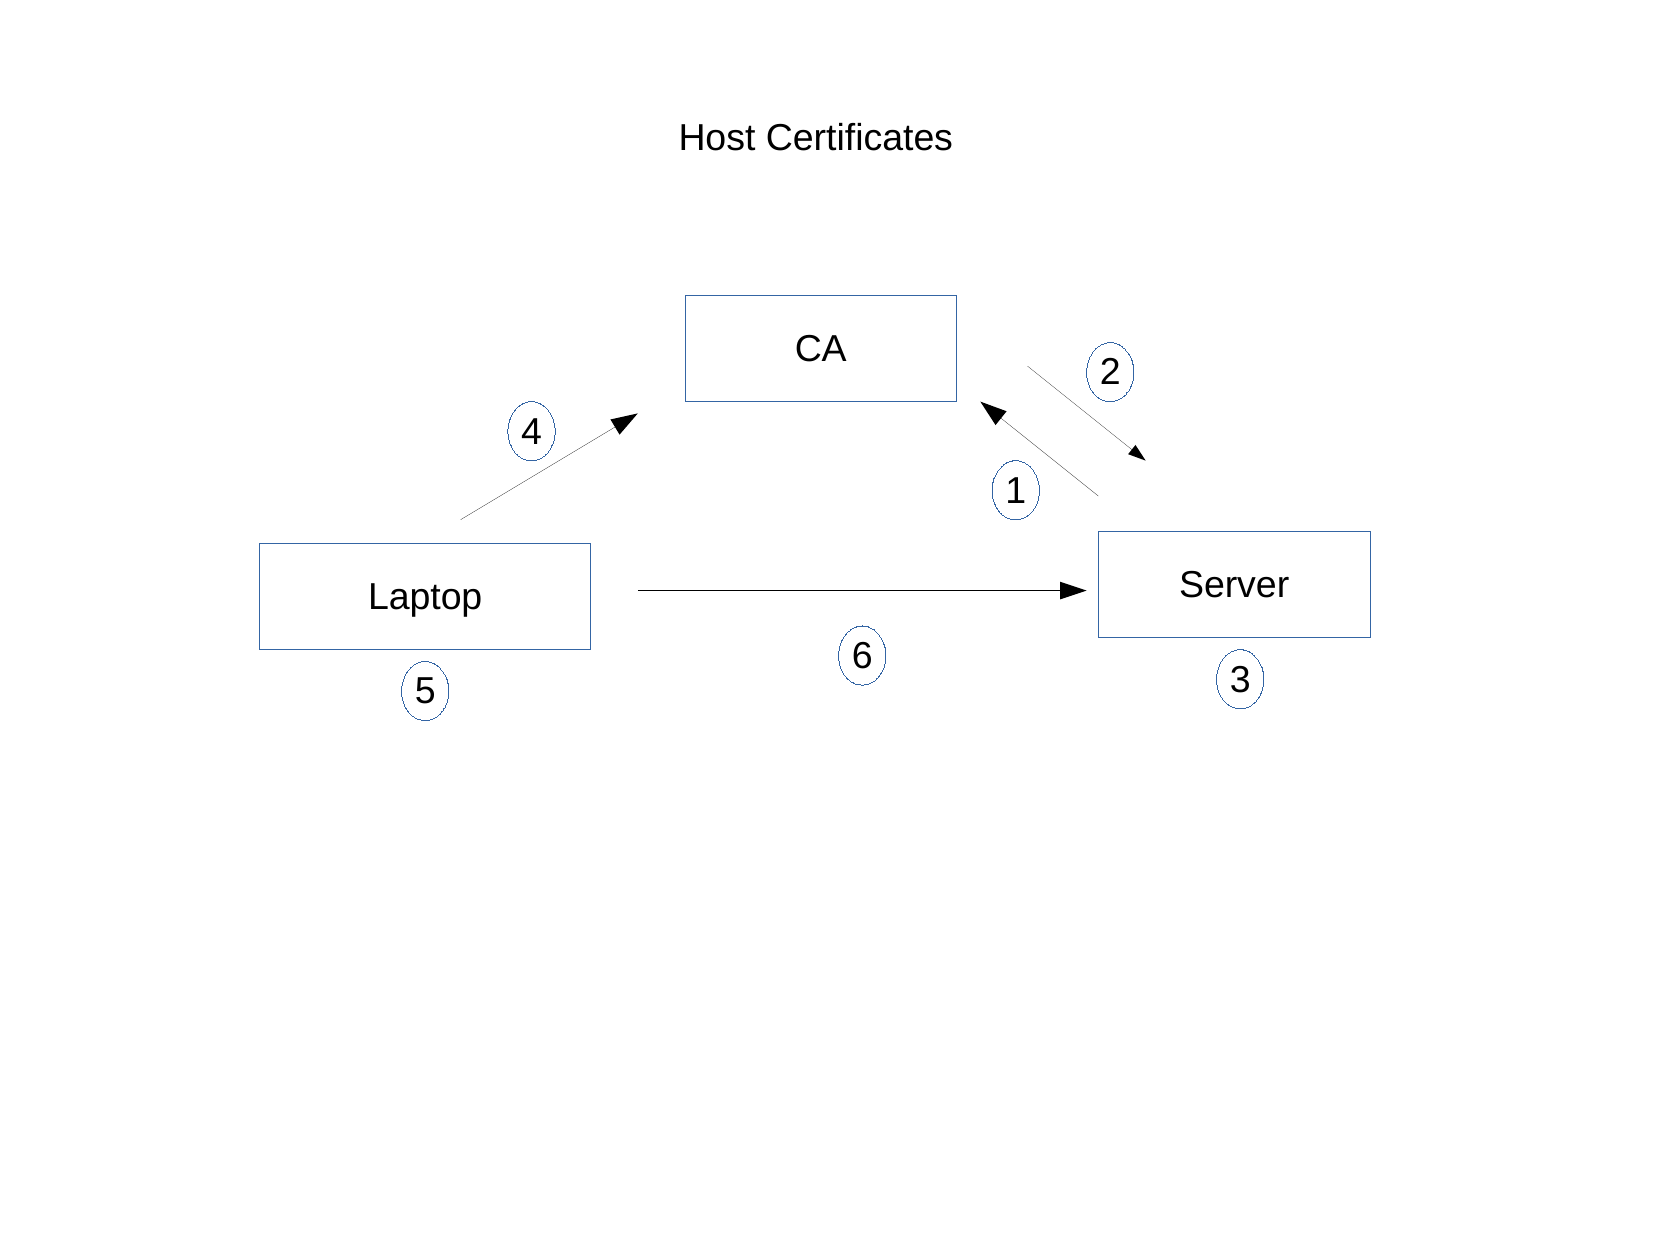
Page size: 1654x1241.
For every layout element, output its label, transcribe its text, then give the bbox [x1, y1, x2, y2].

text_box 4 [507, 401, 556, 461]
text_box 2 [1086, 342, 1134, 402]
text_box CA [685, 295, 957, 402]
text_box Server [1098, 531, 1371, 638]
text_box Host Certificates [663, 108, 969, 166]
text_box 6 [838, 625, 886, 686]
text_box 5 [401, 661, 449, 721]
text_box 1 [992, 460, 1040, 520]
text_box Laptop [259, 543, 591, 650]
text_box 3 [1216, 649, 1264, 709]
